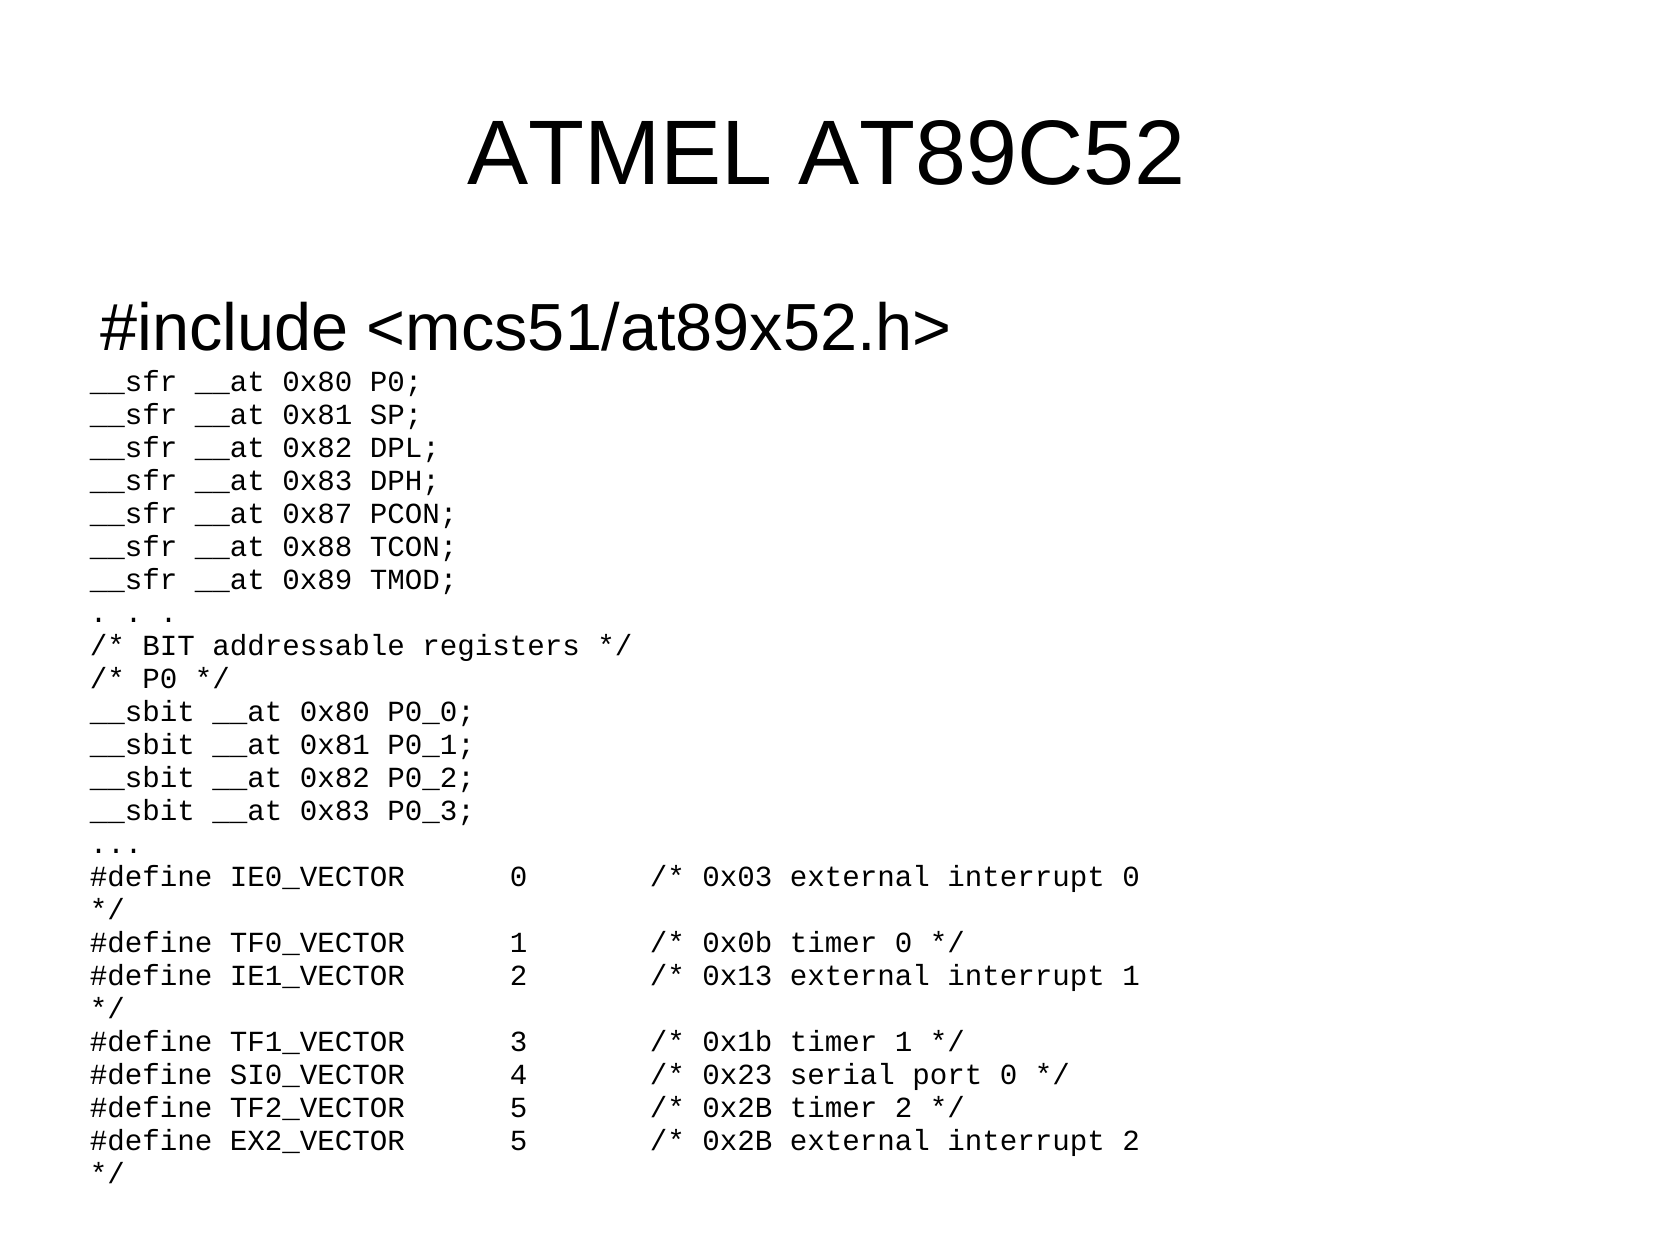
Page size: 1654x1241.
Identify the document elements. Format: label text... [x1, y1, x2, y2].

title ATMEL AT89C52 [82, 49, 1571, 257]
list #include <mcs51/at89x52.h> [82, 290, 1571, 413]
text_box __sfr __at 0x80 P0; __sfr __at 0x81 SP; __sfr __at 0x82 DPL; __sfr __at 0x83 DPH; __sfr __at 0x87 PCON; __sfr __at 0x88 TCON; __sfr __at 0x89 TMOD; . . . /* BIT addressable registers */ /* P0 */ __sbit __at 0x80 P0_0; __sbit __at 0x81 P0_1; __sbit __at 0x82 P0_2; __sbit __at 0x83 P0_3; ... #define IE0_VECTOR 0 /* 0x03 external interrupt 0 */ #define TF0_VECTOR 1 /* 0x0b timer 0 */ #define IE1_VECTOR 2 /* 0x13 external interrupt 1 */ #define TF1_VECTOR 3 /* 0x1b timer 1 */ #define SI0_VECTOR 4 /* 0x23 serial port 0 */ #define TF2_VECTOR 5 /* 0x2B timer 2 */ #define EX2_VECTOR 5 /* 0x2B external interrupt 2 */ [75, 359, 1201, 1201]
